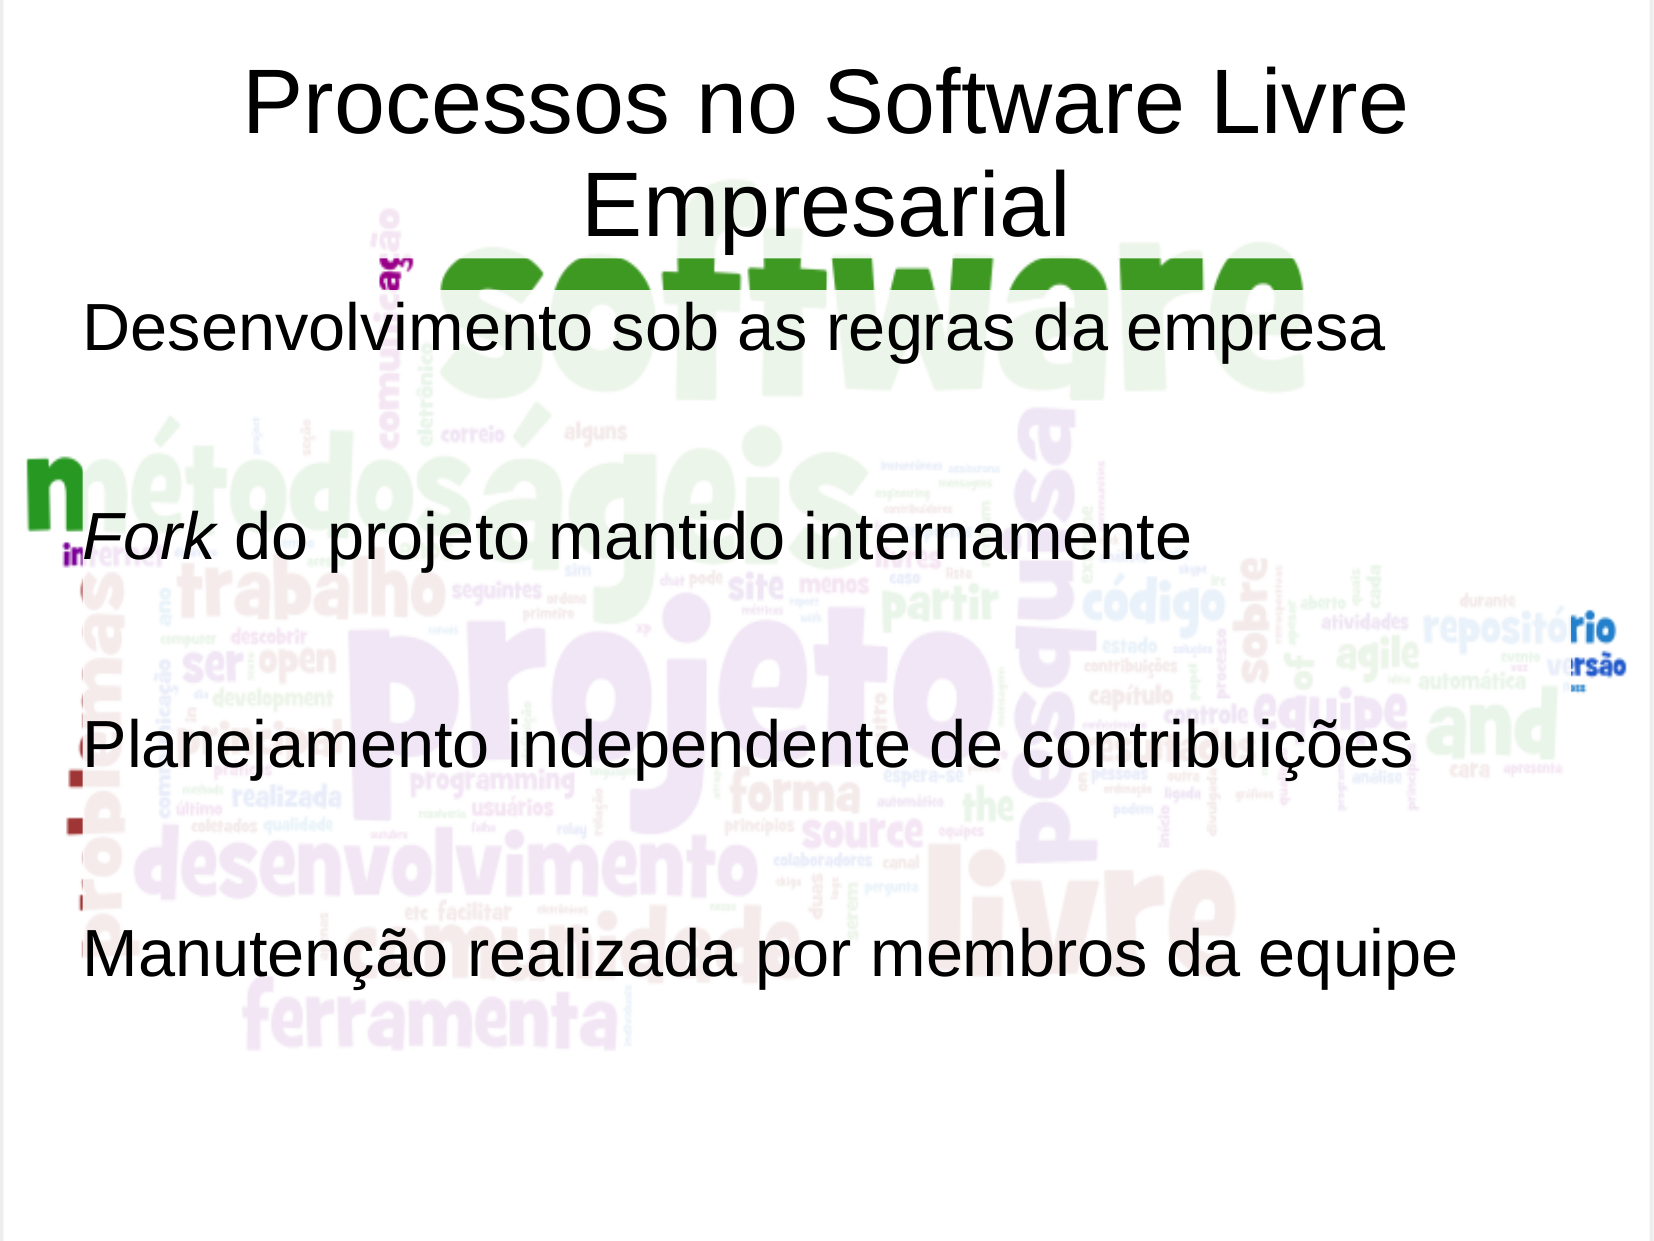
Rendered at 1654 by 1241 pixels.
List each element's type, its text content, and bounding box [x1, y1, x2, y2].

picture [0, 0, 1654, 1241]
title Processos no Software Livre Empresarial [82, 47, 1571, 259]
list Desenvolvimento sob as regras da empresa Fork do projeto mantido internamente Planejamento independente de contribuições Manutenção realizada por membros da equipe [82, 290, 1571, 1109]
